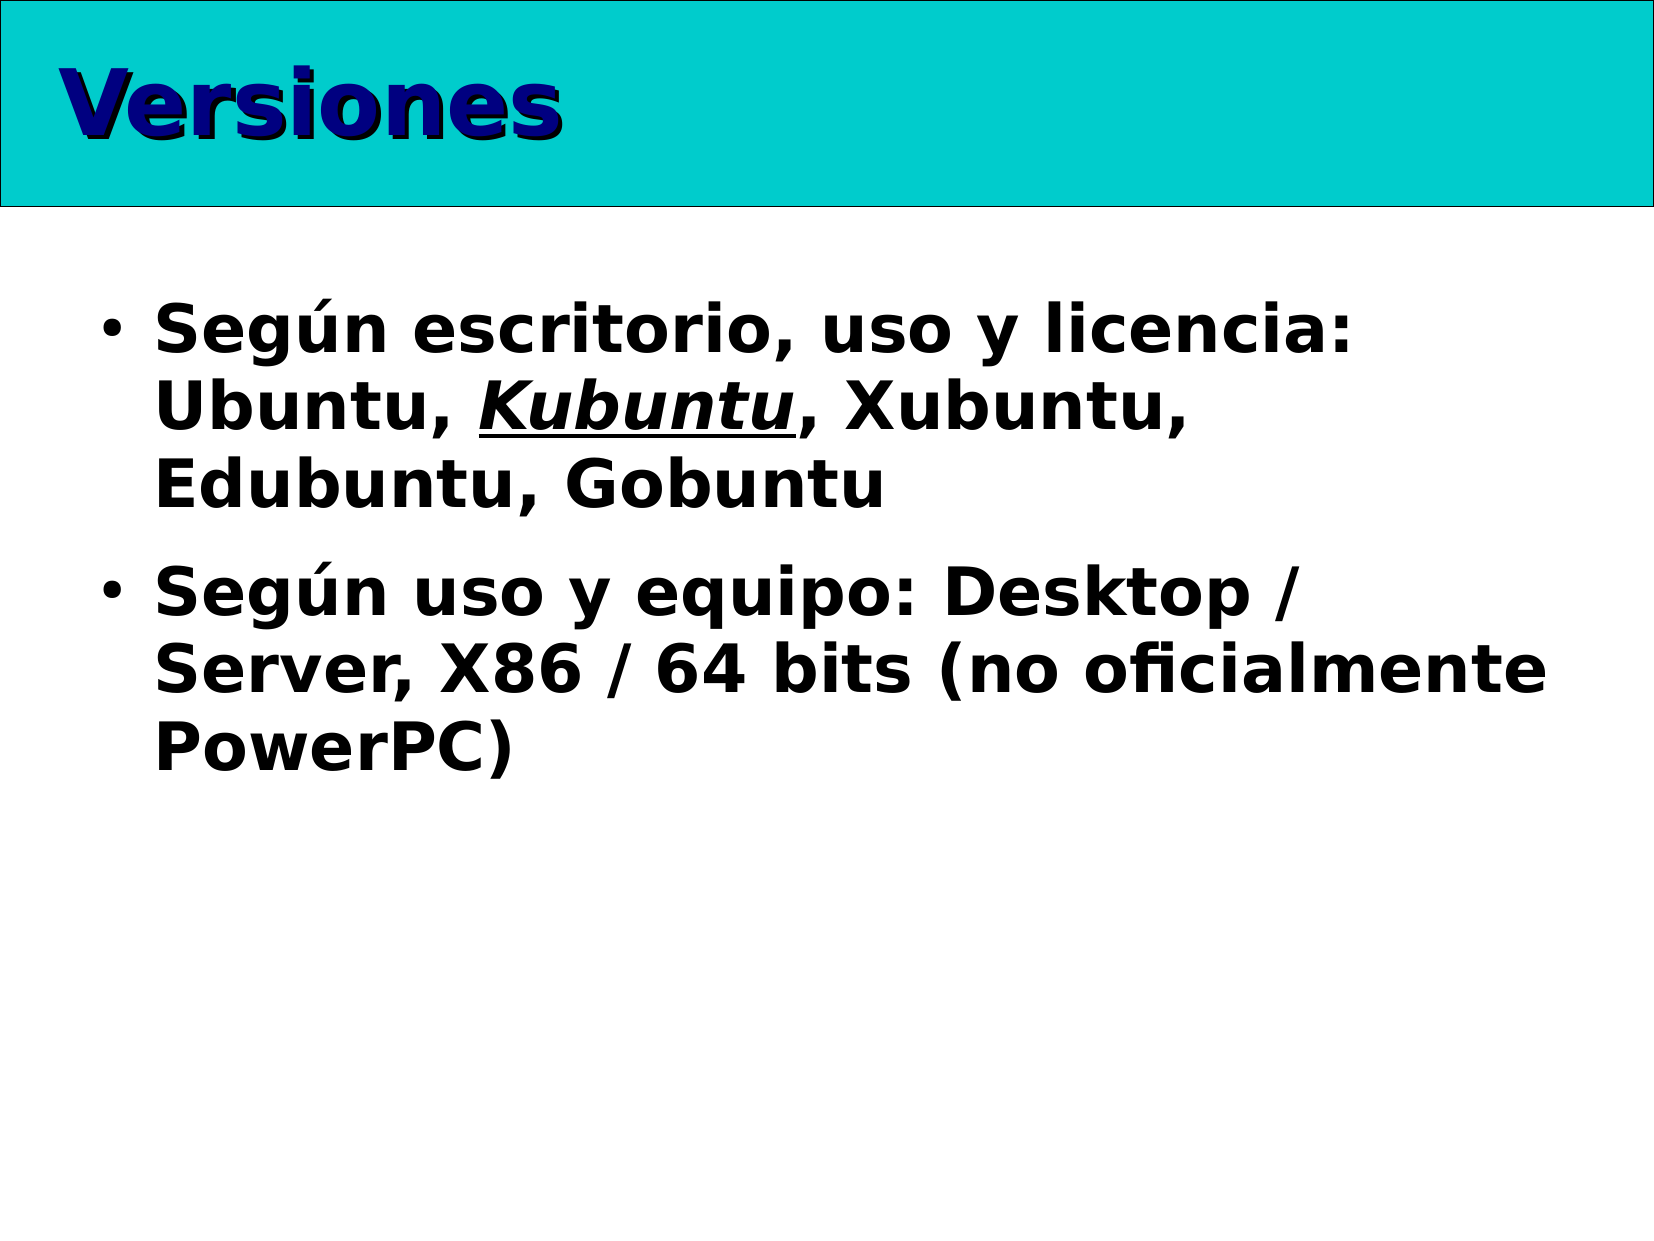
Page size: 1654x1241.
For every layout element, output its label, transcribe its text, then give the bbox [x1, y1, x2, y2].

list Según escritorio, uso y licencia: Ubuntu, Kubuntu, Xubuntu, Edubuntu, Gobuntu Según uso y equipo: Desktop / Server, X86 / 64 bits (no oficialmente PowerPC) [82, 290, 1571, 1109]
title Versiones [59, 14, 1654, 192]
